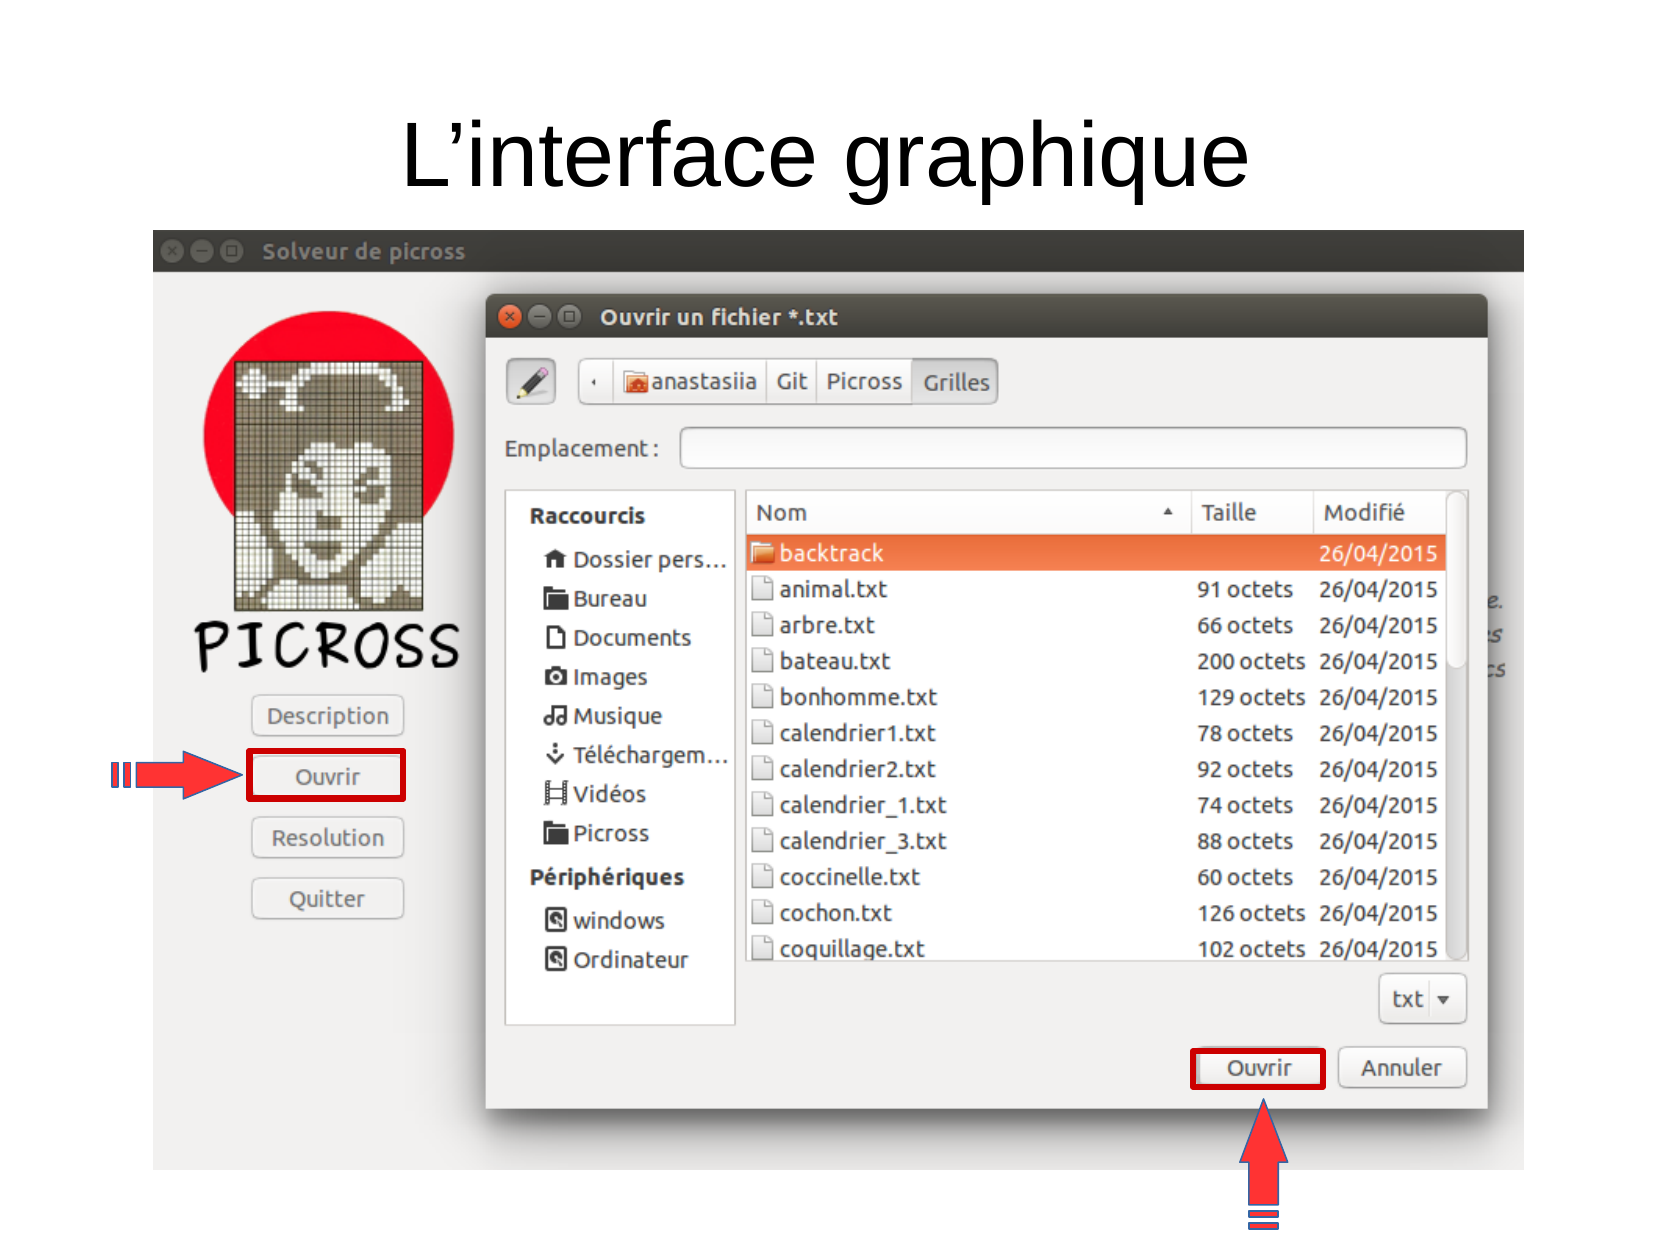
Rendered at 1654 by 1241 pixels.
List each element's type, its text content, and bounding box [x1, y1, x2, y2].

text_box [1239, 1098, 1288, 1205]
text_box [1248, 1222, 1279, 1229]
text_box [112, 762, 119, 788]
text_box [124, 762, 131, 788]
title L’interface graphique [82, 49, 1571, 257]
text_box [1248, 1210, 1279, 1217]
text_box [136, 751, 243, 799]
picture [153, 230, 1524, 1170]
